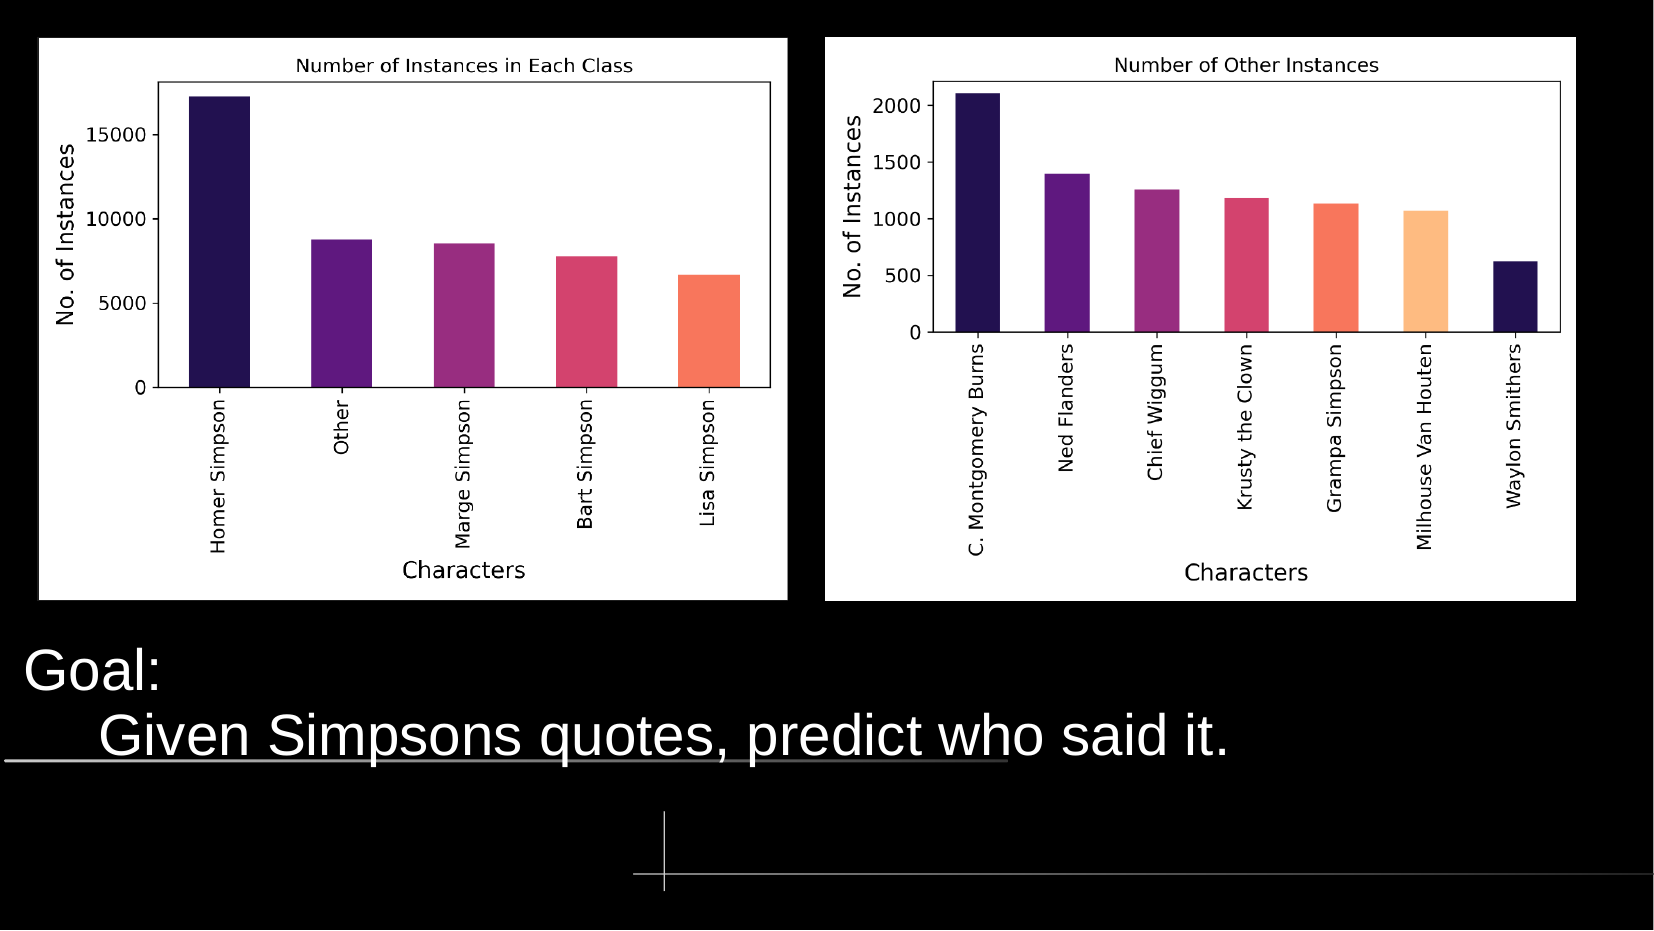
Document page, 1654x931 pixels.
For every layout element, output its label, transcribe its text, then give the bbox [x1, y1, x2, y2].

picture [37, 37, 788, 601]
picture [825, 37, 1576, 601]
title Goal: Given Simpsons quotes, predict who said it. [23, 637, 1501, 833]
